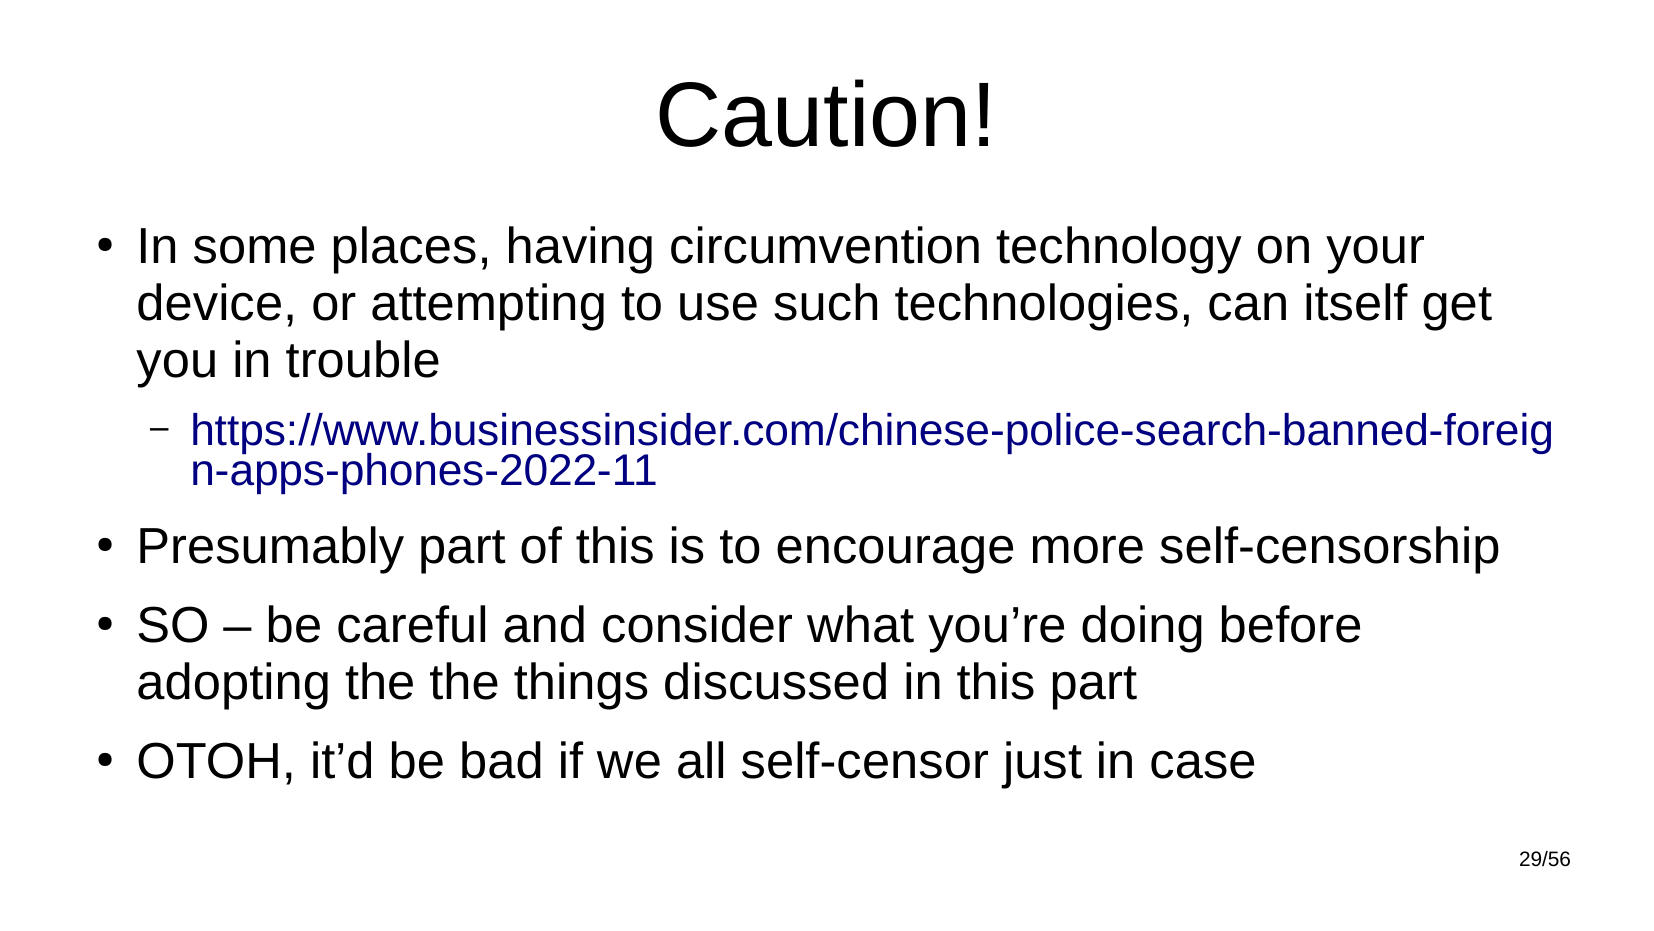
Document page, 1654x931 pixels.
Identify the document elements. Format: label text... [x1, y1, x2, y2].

list In some places, having circumvention technology on your device, or attempting to use such technologies, can itself get you in trouble https://www.businessinsider.com/chinese-police-search-banned-foreign-apps-phones-2022-11 Presumably part of this is to encourage more self-censorship SO – be careful and consider what you’re doing before adopting the the things discussed in this part OTOH, it’d be bad if we all self-censor just in case [82, 217, 1571, 758]
title Caution! [82, 37, 1571, 193]
